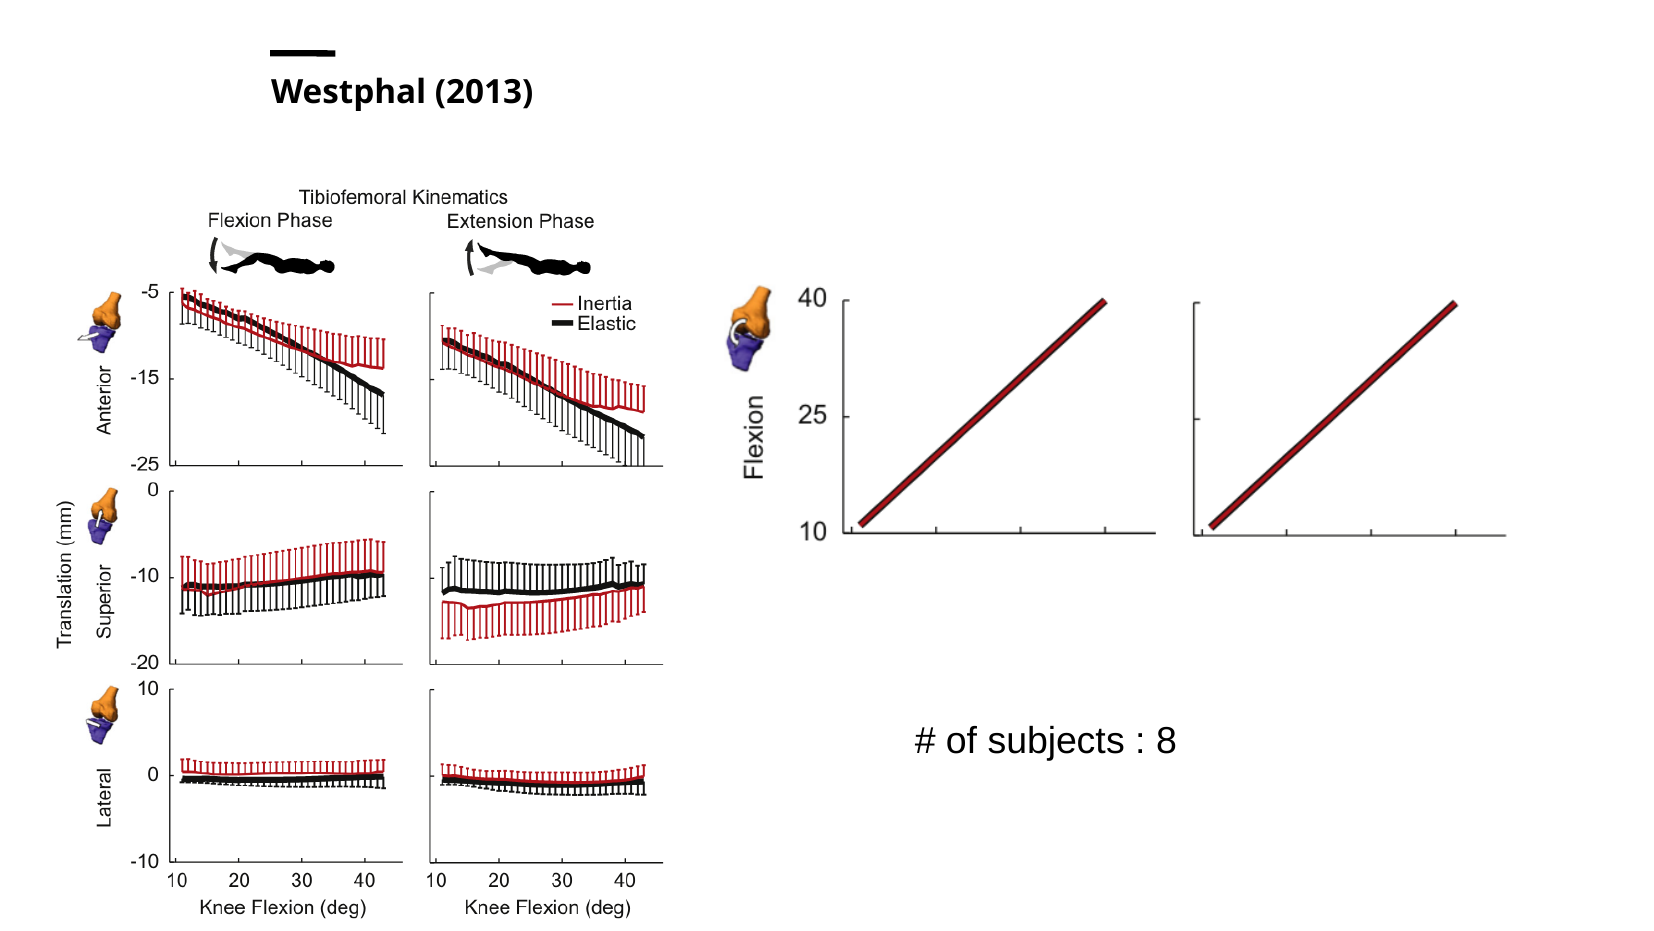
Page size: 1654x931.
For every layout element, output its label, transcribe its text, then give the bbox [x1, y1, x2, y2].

text_box # of subjects : 8 [900, 712, 1463, 770]
picture [37, 180, 676, 931]
picture [712, 262, 1538, 548]
text_box Westphal (2013) [262, 69, 668, 113]
